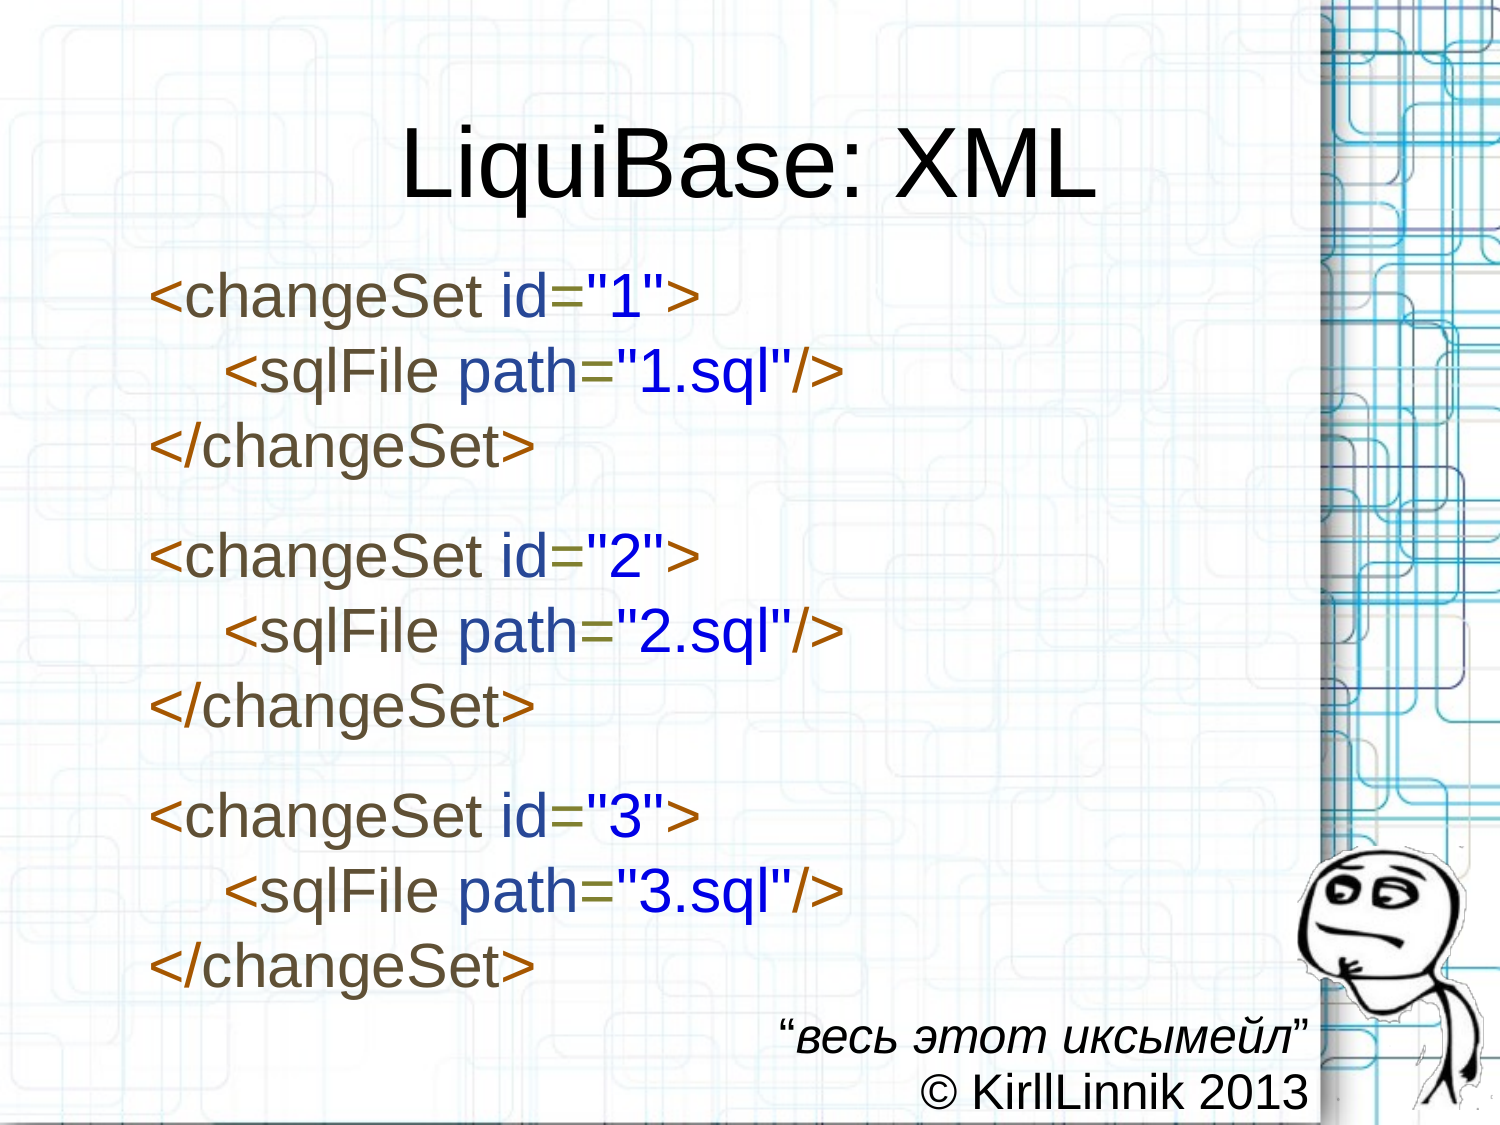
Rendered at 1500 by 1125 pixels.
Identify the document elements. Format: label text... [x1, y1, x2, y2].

text_box [1297, 846, 1493, 1110]
text_box <changeSet id="1"> <sqlFile path="1.sql"/> </changeSet> <changeSet id="2"> <sqlFile path="2.sql"/> </changeSet> <changeSet id="3"> <sqlFile path="3.sql"/> </changeSet> [133, 240, 1367, 1100]
text_box “весь этот иксымейл” © KirllLinnik 2013 [764, 1001, 1325, 1125]
picture [0, 0, 1500, 1125]
title LiquiBase: XML [75, 45, 1425, 233]
